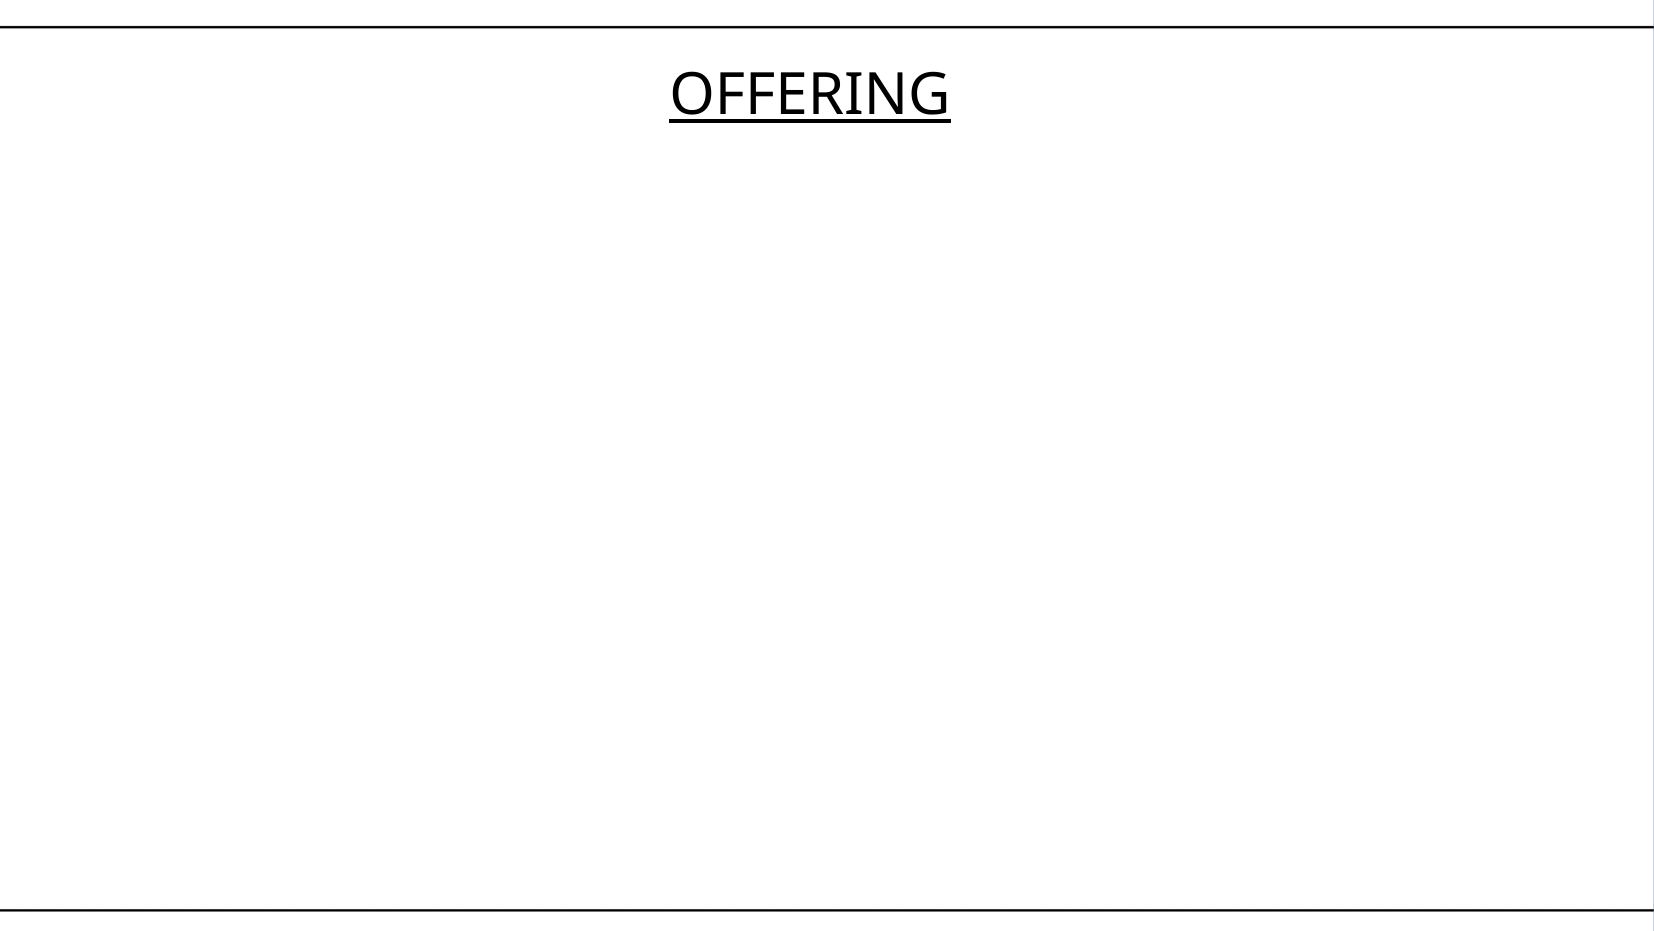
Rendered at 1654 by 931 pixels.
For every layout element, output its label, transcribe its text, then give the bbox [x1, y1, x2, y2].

picture [0, 0, 1654, 931]
text_box OFFERING [150, 45, 1471, 138]
